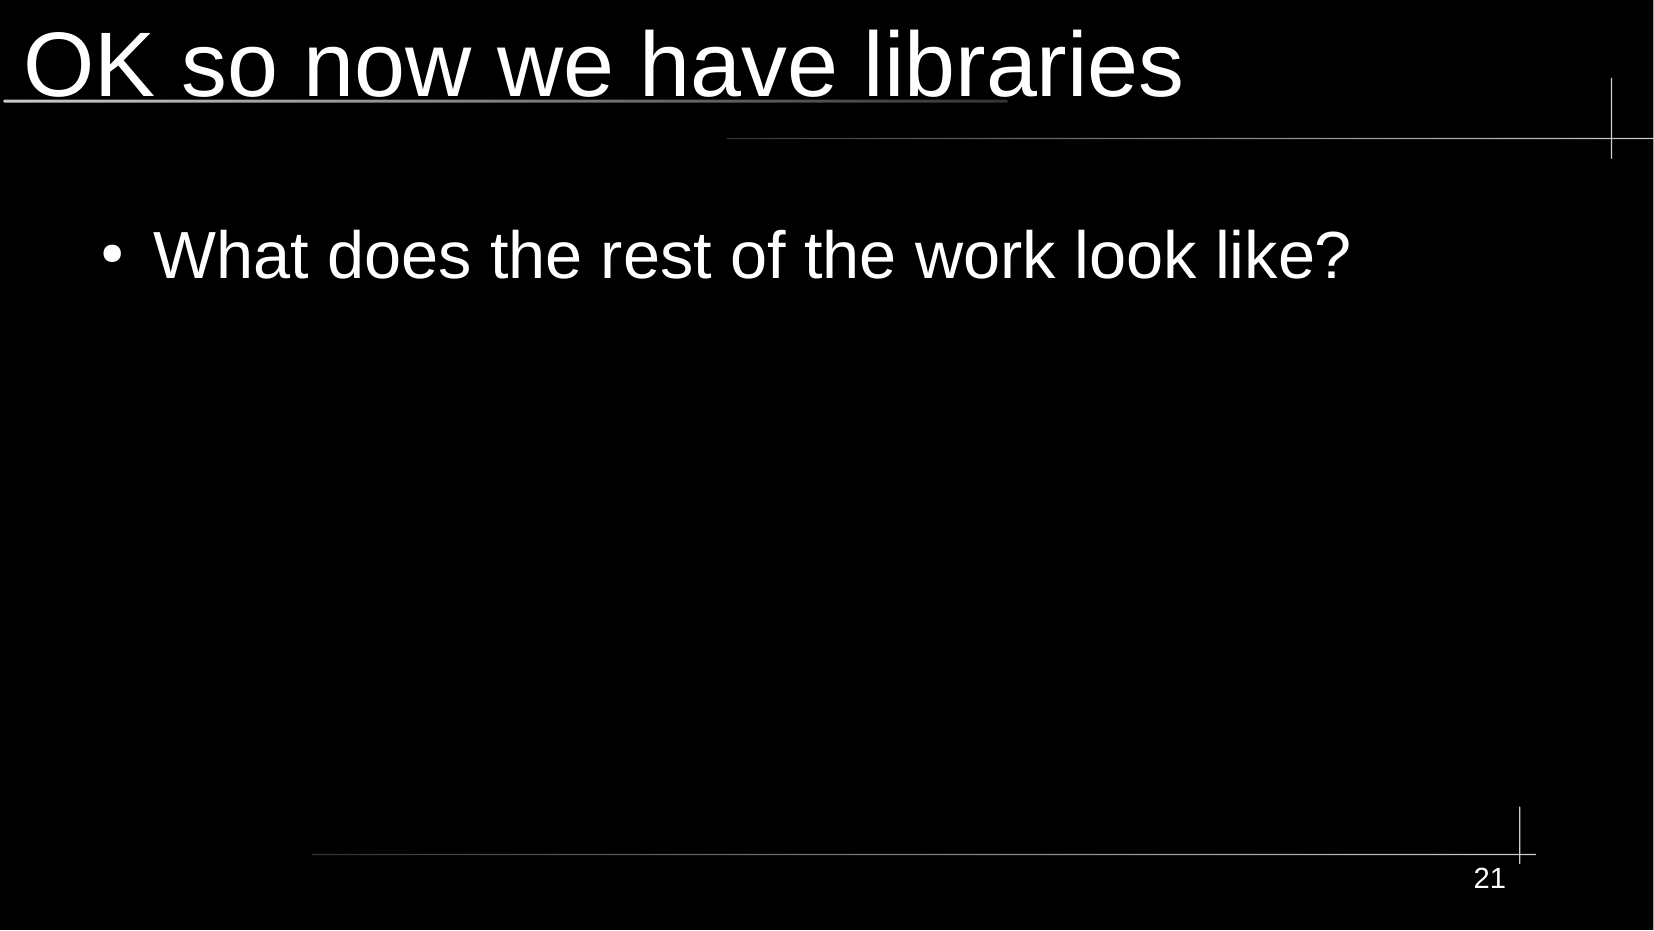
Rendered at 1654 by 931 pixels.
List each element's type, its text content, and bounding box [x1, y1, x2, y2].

list What does the rest of the work look like? [82, 217, 1571, 758]
title OK so now we have libraries [23, 11, 1589, 119]
